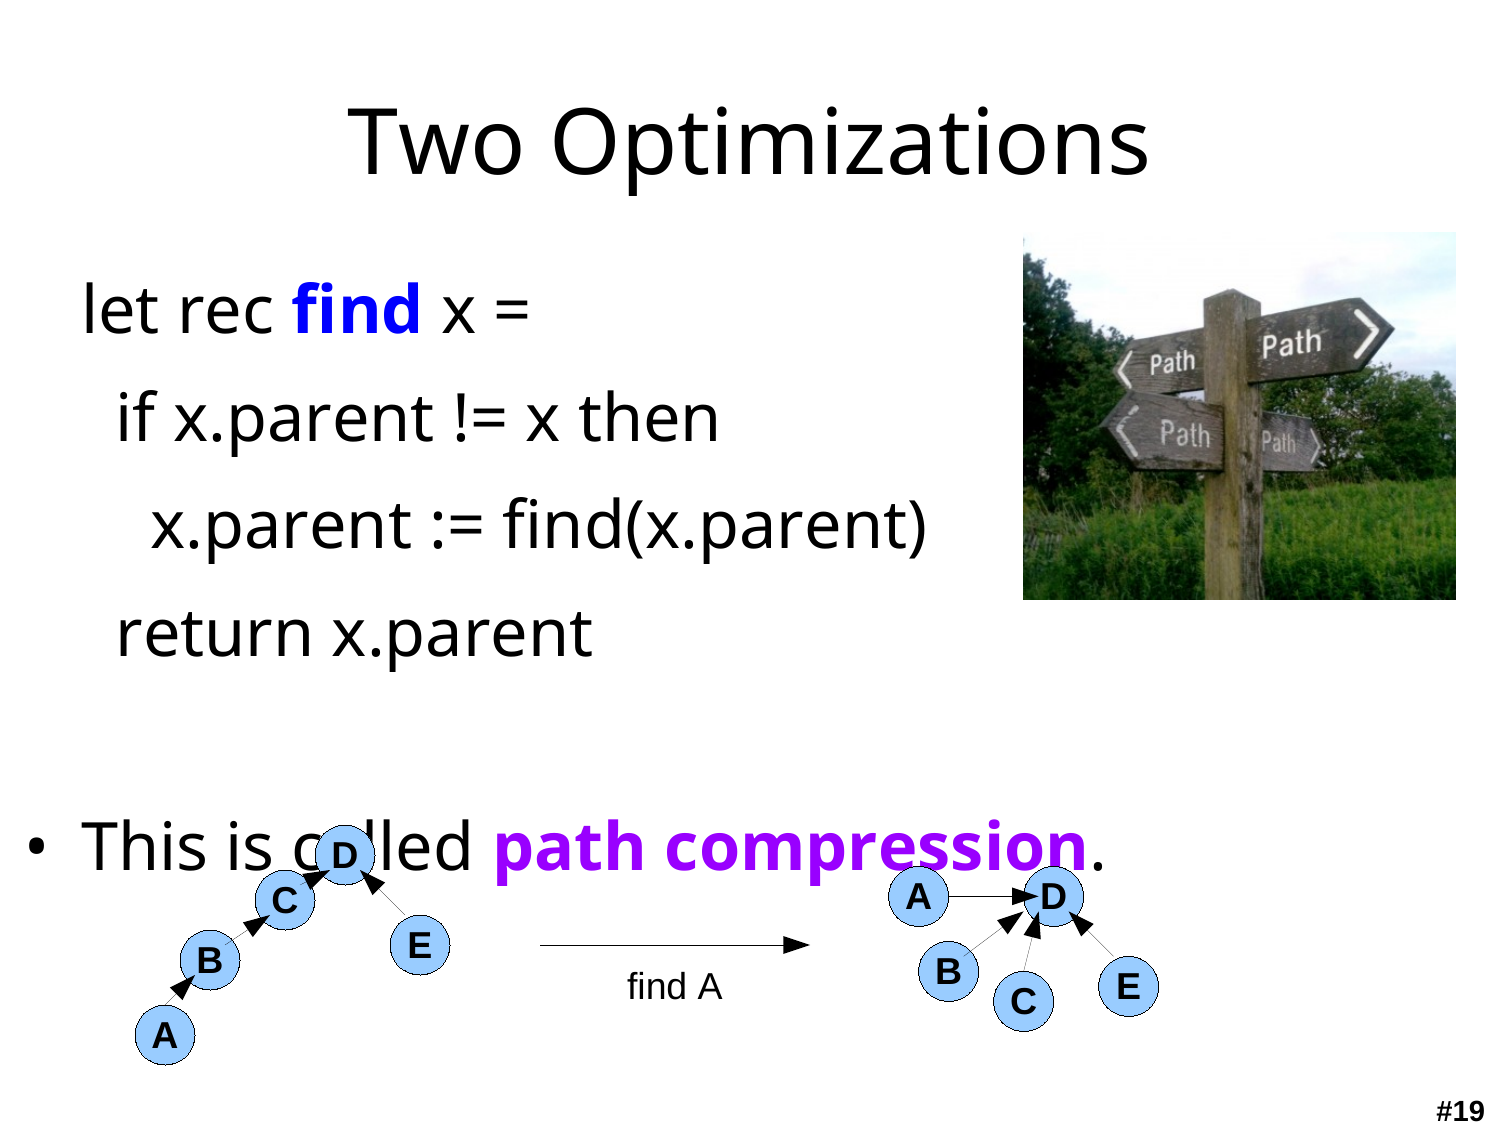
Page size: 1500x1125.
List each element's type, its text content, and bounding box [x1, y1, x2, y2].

text_box A [135, 1005, 196, 1066]
text_box E [1098, 956, 1159, 1017]
text_box A [888, 866, 949, 927]
text_box E [390, 915, 451, 976]
text_box B [918, 941, 979, 1002]
text_box D [1024, 866, 1084, 927]
text_box C [255, 870, 316, 931]
title Two Optimizations [24, 45, 1476, 233]
text_box D [315, 825, 376, 886]
text_box B [180, 930, 241, 991]
list let rec find x = if x.parent != x then x.parent := find(x.parent) return x.parent This is called path compression. [24, 262, 1476, 1101]
picture [1023, 232, 1456, 601]
text_box C [993, 971, 1054, 1032]
